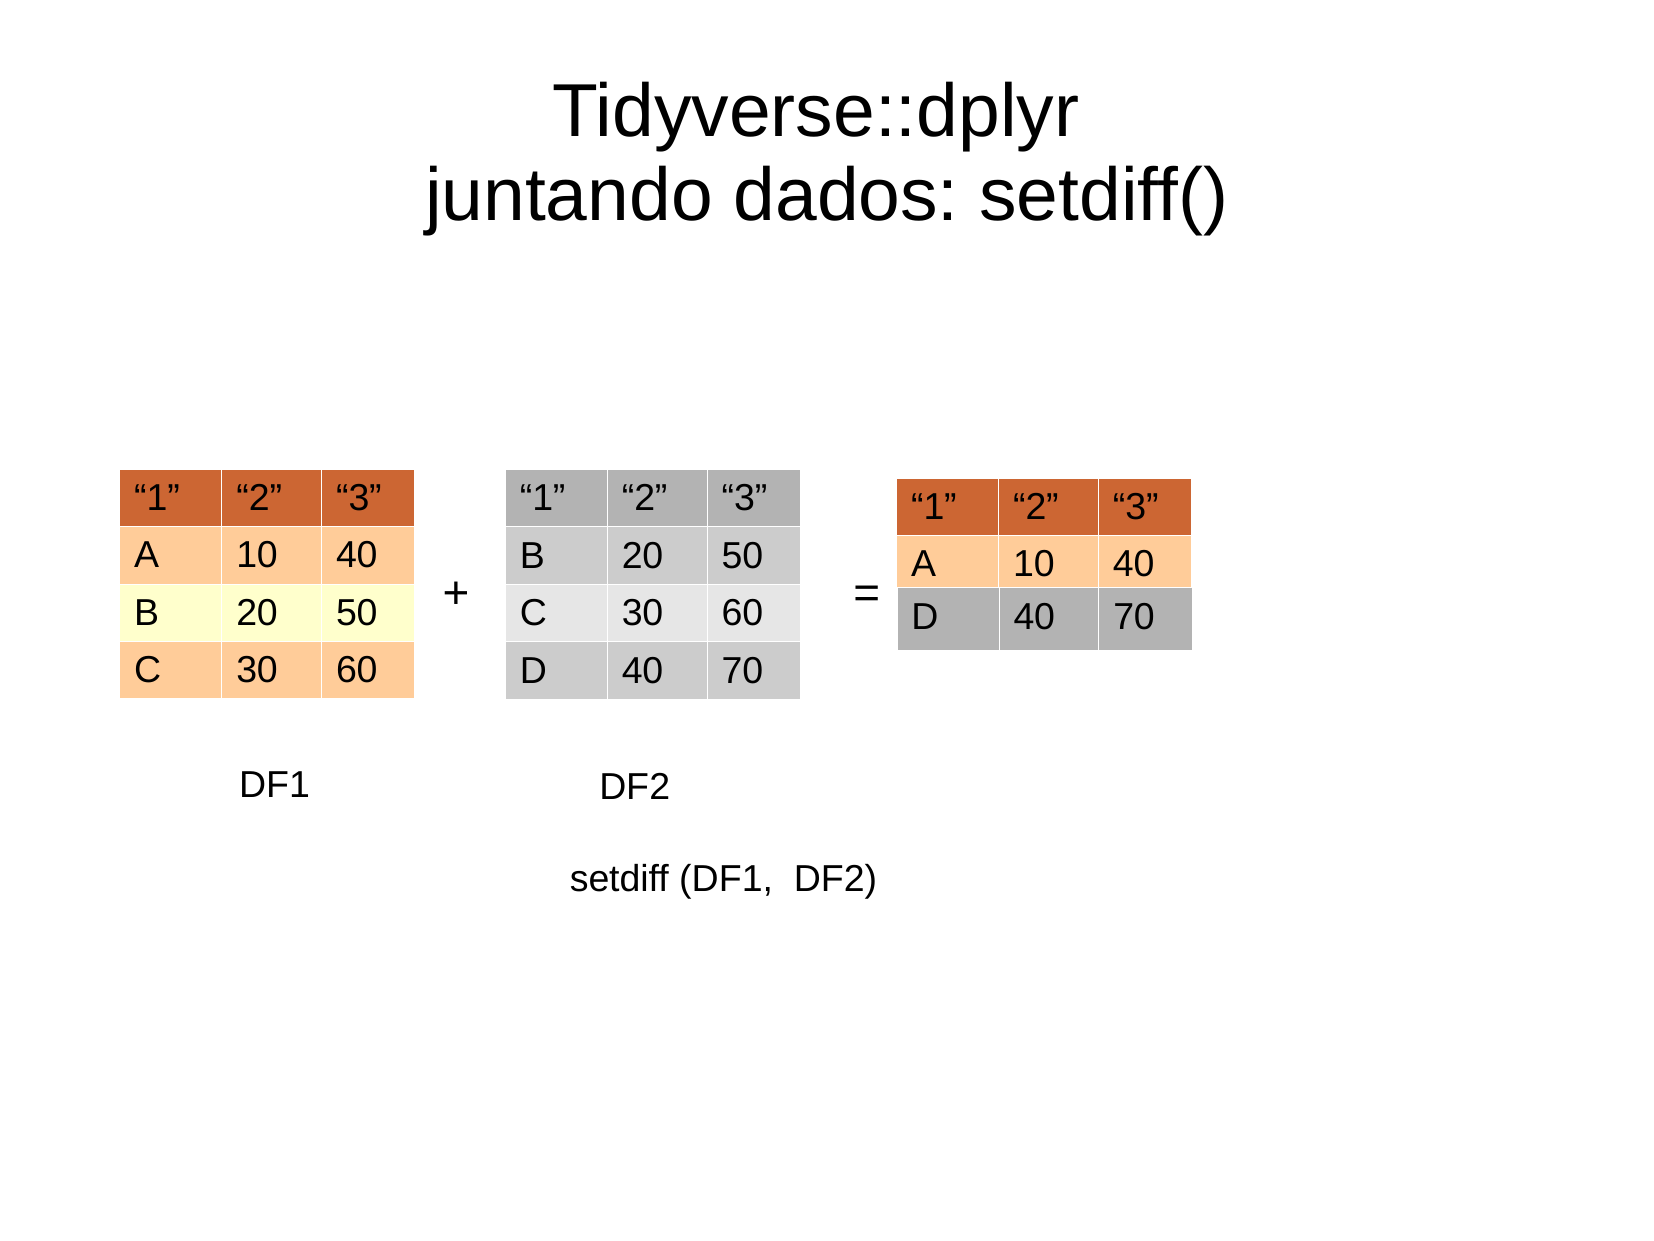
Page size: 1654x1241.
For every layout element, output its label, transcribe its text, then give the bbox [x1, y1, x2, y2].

table_cell 40 [322, 527, 414, 584]
table_cell 40 [608, 642, 707, 699]
table_cell 30 [608, 585, 707, 641]
text_box = [838, 559, 895, 626]
table_header 40 [1000, 588, 1098, 650]
table_cell 10 [222, 527, 321, 584]
text_box DF2 [584, 758, 686, 815]
table_cell 50 [322, 585, 414, 641]
table_cell 20 [222, 585, 321, 641]
table_cell B [120, 585, 221, 641]
table_cell A [120, 527, 221, 584]
table_cell D [506, 642, 607, 699]
table_header “1” [897, 479, 998, 535]
text_box DF1 [224, 755, 325, 813]
table_cell 10 [999, 536, 1098, 587]
table_cell B [506, 527, 607, 584]
table_header “2” [999, 479, 1098, 535]
table_header “2” [222, 470, 321, 526]
table_cell 70 [708, 642, 800, 699]
text_box setdiff (DF1, DF2) [555, 850, 893, 908]
table_cell C [120, 642, 221, 698]
table_header “2” [608, 470, 707, 526]
table_header D [898, 588, 999, 650]
table_cell 60 [708, 585, 800, 641]
table_cell 40 [1099, 536, 1191, 587]
table_header “3” [322, 470, 414, 526]
table_header “1” [120, 470, 221, 526]
table_cell 30 [222, 642, 321, 698]
table_cell A [897, 536, 998, 587]
text_box + [427, 559, 485, 626]
table_cell 20 [608, 527, 707, 584]
table_header 70 [1099, 588, 1192, 650]
table_header “3” [708, 470, 800, 526]
table_cell C [506, 585, 607, 641]
table_cell 60 [322, 642, 414, 698]
table_header “1” [506, 470, 607, 526]
title Tidyverse::dplyr juntando dados: setdiff() [82, 49, 1571, 257]
table_header “3” [1099, 479, 1191, 535]
table_cell 50 [708, 527, 800, 584]
